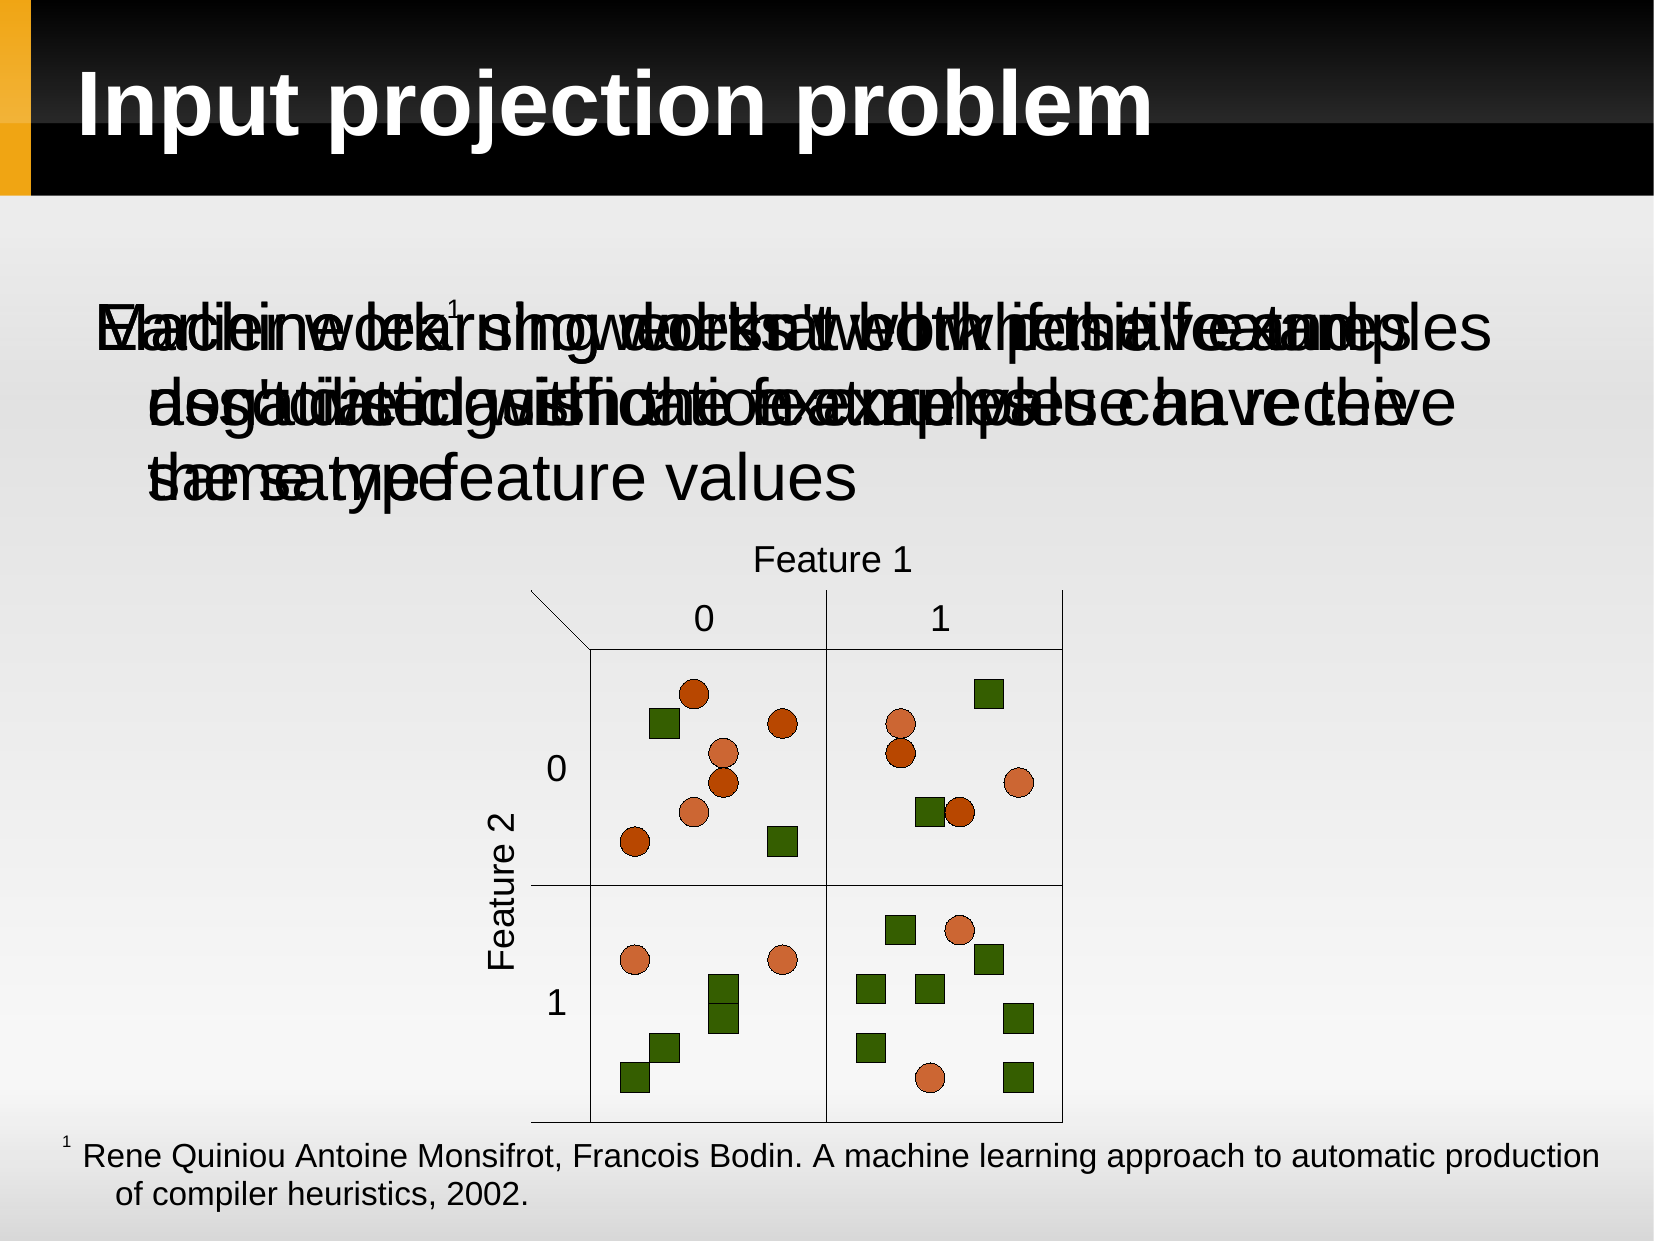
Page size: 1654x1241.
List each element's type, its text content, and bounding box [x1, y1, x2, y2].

text_box 0 [679, 590, 730, 648]
text_box 1 [915, 590, 966, 648]
text_box [856, 1033, 886, 1063]
text_box [767, 944, 798, 975]
text_box [944, 915, 975, 945]
text_box [974, 679, 1004, 709]
text_box [915, 974, 945, 1004]
text_box [708, 974, 739, 1034]
text_box [885, 708, 916, 768]
text_box [1003, 767, 1034, 798]
text_box [1003, 1003, 1034, 1034]
text_box [885, 915, 916, 945]
text_box [620, 1033, 680, 1093]
text_box Feature 2 [472, 797, 530, 988]
text_box [915, 1062, 945, 1093]
picture [0, 0, 1654, 1241]
text_box [767, 708, 798, 739]
text_box [856, 974, 886, 1004]
text_box [679, 679, 709, 709]
text_box [915, 797, 975, 827]
text_box 0 [531, 740, 582, 798]
text_box [1003, 1062, 1034, 1093]
text_box [649, 708, 680, 739]
text_box Feature 1 [738, 532, 945, 589]
text_box [620, 944, 650, 975]
text_box [708, 738, 739, 798]
text_box [974, 944, 1004, 975]
text_box [767, 826, 798, 857]
text_box 1 [531, 974, 582, 1032]
text_box [679, 797, 709, 827]
list Machine learning doesn't work if the features don't distinguish the examples [76, 290, 1565, 532]
title Input projection problem [76, 0, 1565, 208]
text_box 1 Rene Quiniou Antoine Monsifrot, Francois Bodin. A machine learning approach to automatic production of compiler heuristics, 2002. [29, 1122, 1625, 1223]
text_box [620, 826, 650, 857]
